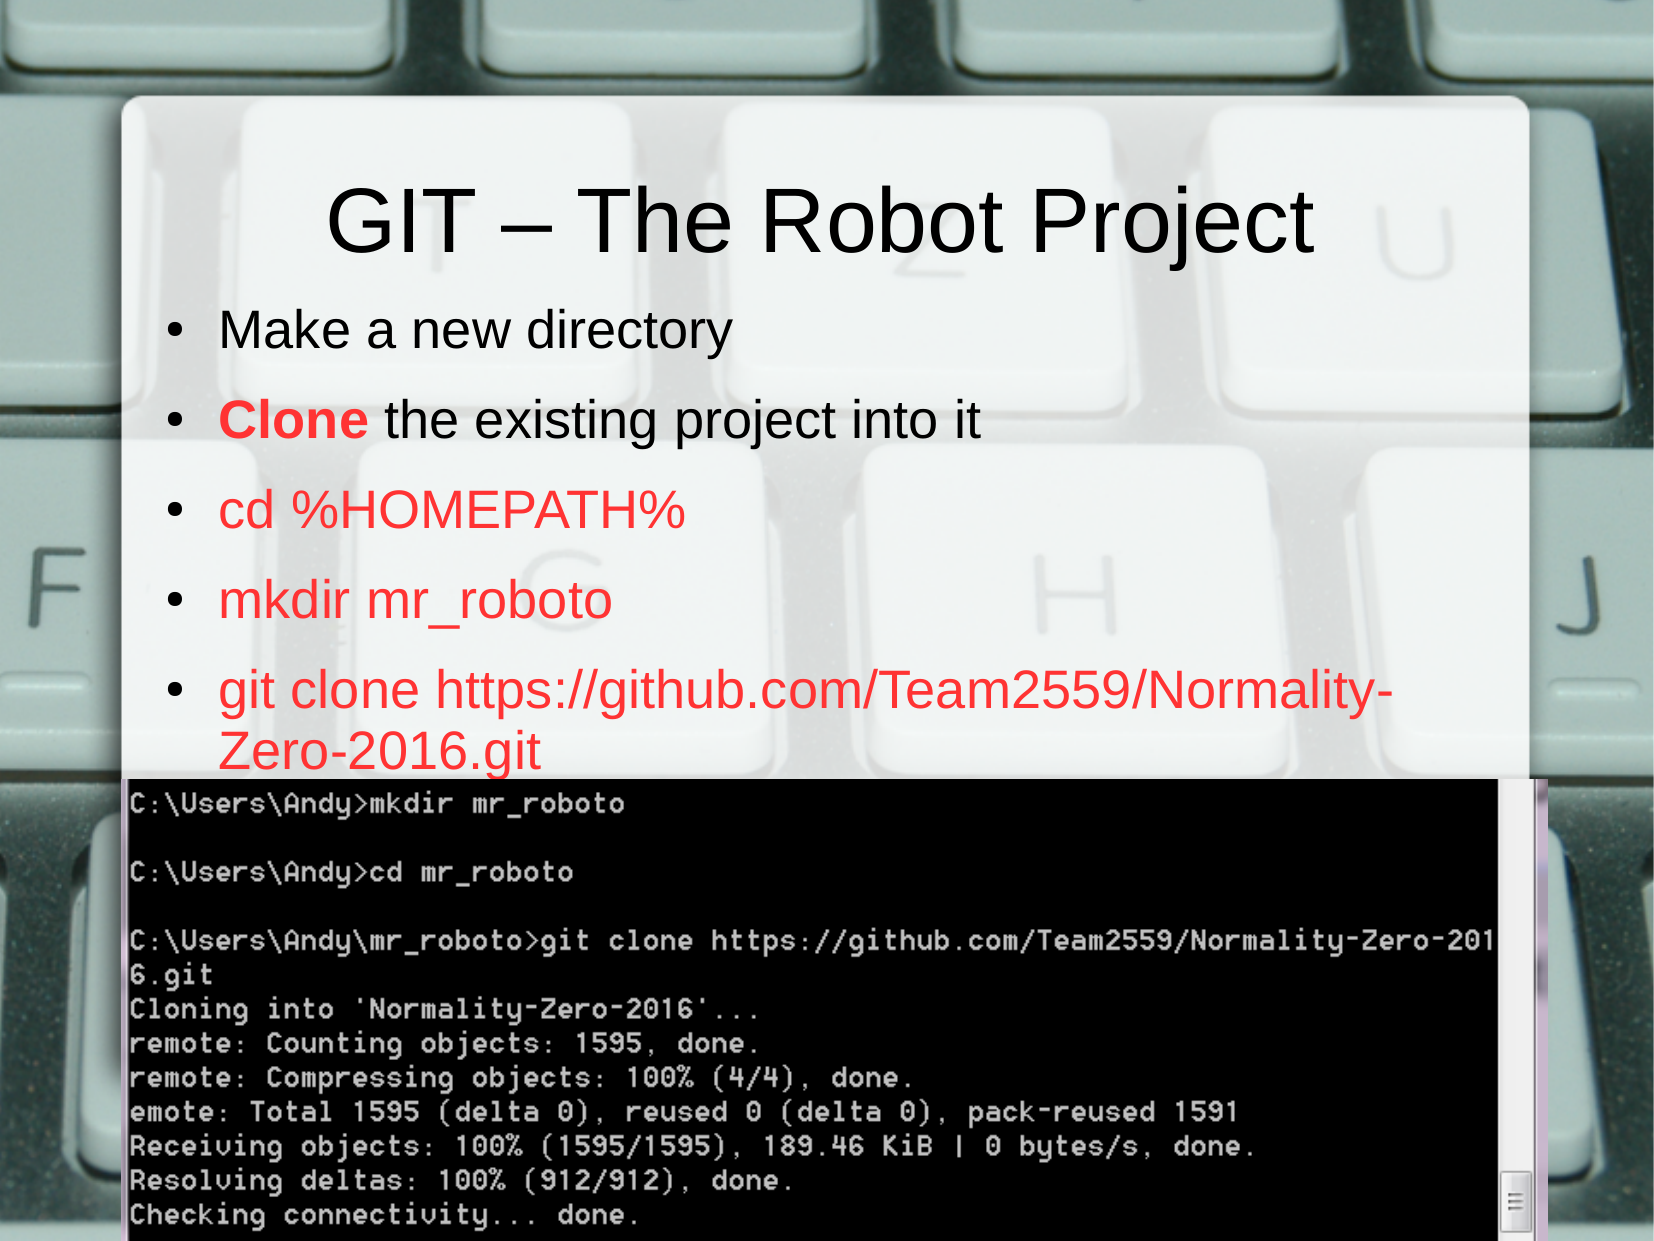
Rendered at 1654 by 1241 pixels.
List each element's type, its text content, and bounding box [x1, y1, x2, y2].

title GIT – The Robot Project [135, 117, 1506, 325]
picture [0, 0, 1654, 1241]
list Make a new directory Clone the existing project into it cd %HOMEPATH% mkdir mr_roboto git clone https://github.com/Team2559/Normality-Zero-2016.git [147, 300, 1506, 779]
